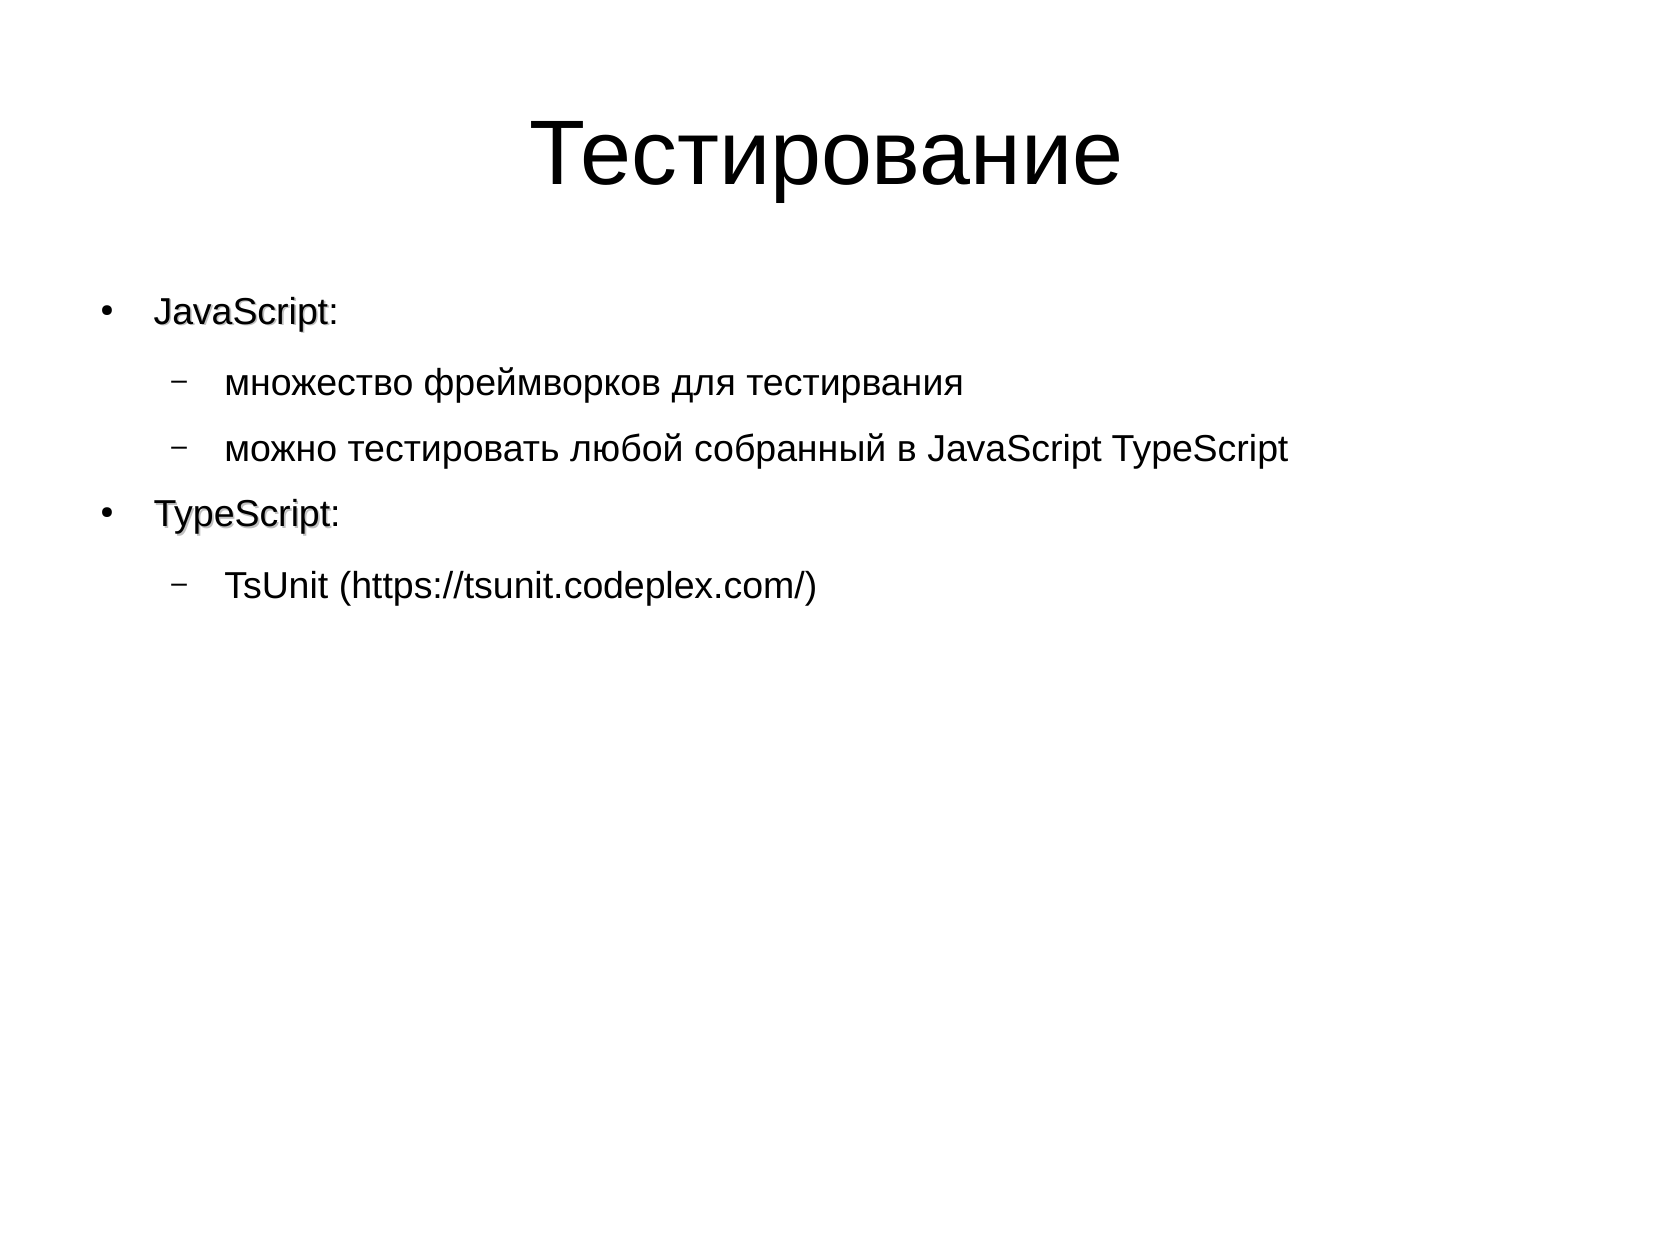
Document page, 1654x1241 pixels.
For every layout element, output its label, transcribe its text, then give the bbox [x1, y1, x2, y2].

title Тестирование [82, 49, 1571, 257]
list JavaScript: множество фреймворков для тестирвания можно тестировать любой собранный в JavaScript TypeScript TypeScript: TsUnit (https://tsunit.codeplex.com/) [82, 290, 1571, 1010]
